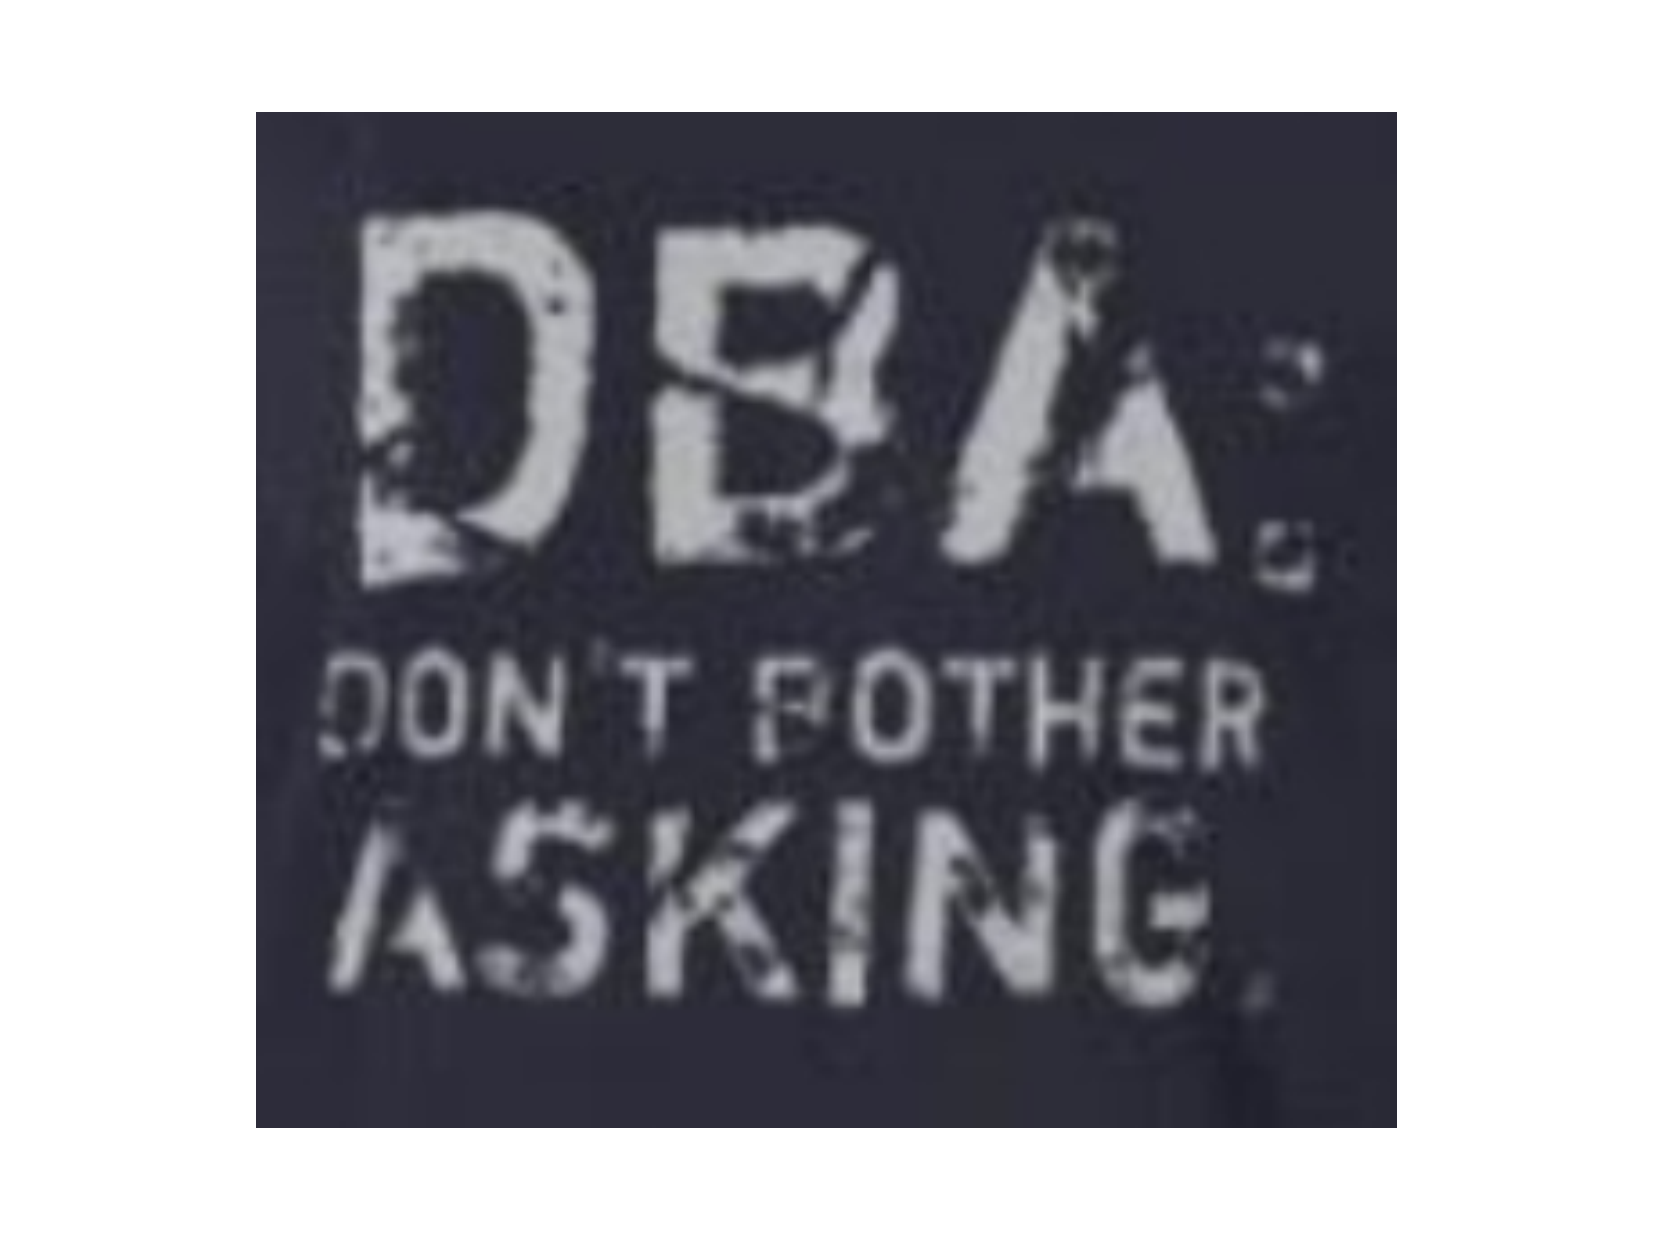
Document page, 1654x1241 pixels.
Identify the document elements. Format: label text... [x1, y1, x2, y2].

picture [256, 112, 1397, 1128]
subtitle Is there a need for change? [82, 49, 1571, 1010]
